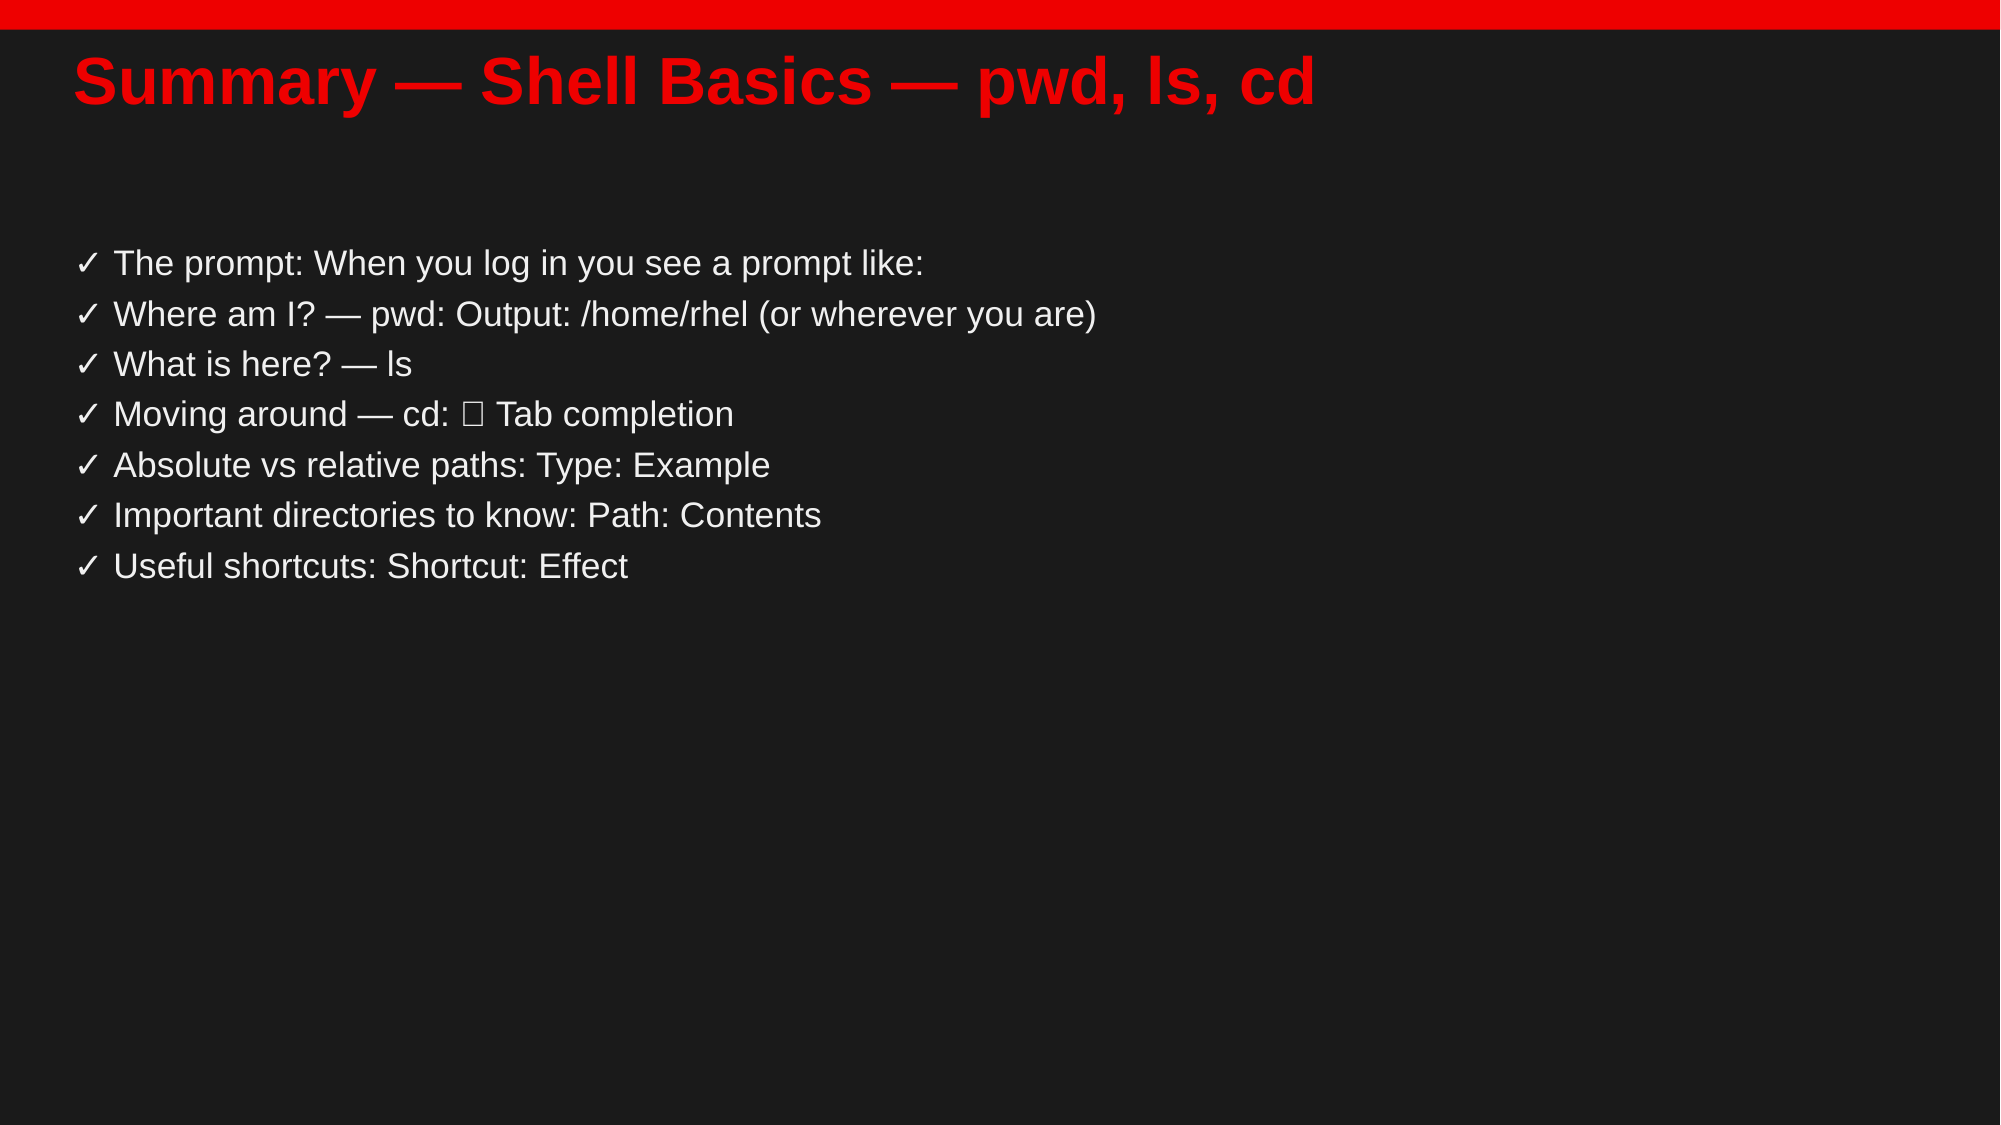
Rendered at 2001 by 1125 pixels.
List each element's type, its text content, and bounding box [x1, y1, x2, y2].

text_box Summary — Shell Basics — pwd, ls, cd [59, 36, 1942, 208]
text_box ✓ The prompt: When you log in you see a prompt like: ✓ Where am I? — pwd: Output: /home/rhel (or wherever you are) ✓ What is here? — ls ✓ Moving around — cd: 💡 Tab completion ✓ Absolute vs relative paths: Type: Example ✓ Important directories to know: Path: Contents ✓ Useful shortcuts: Shortcut: Effect [59, 236, 1942, 1037]
text_box [0, 0, 2001, 30]
